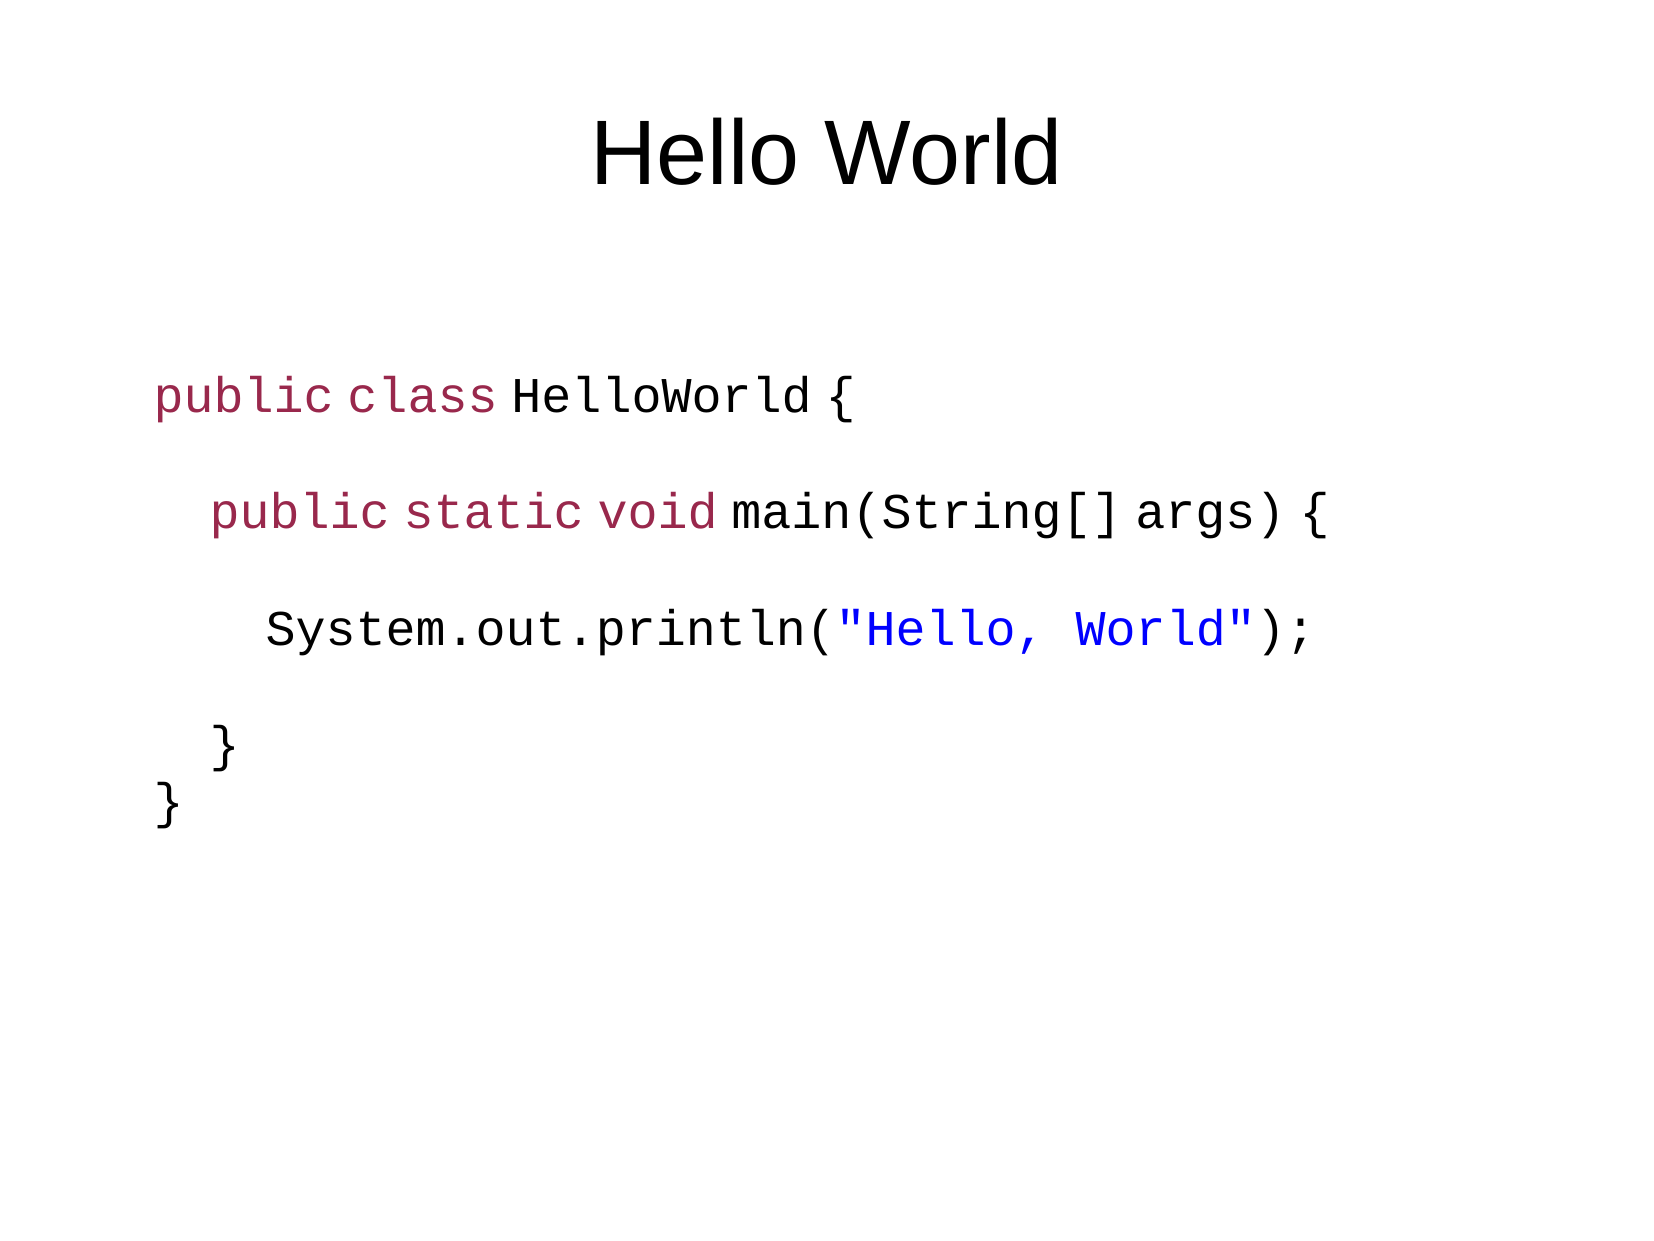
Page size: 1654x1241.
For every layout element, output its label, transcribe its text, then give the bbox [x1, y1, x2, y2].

title Hello World [82, 49, 1571, 257]
subtitle public class HelloWorld { public static void main(String[] args) { System.out.println("Hello, World"); } } [153, 367, 1642, 1087]
